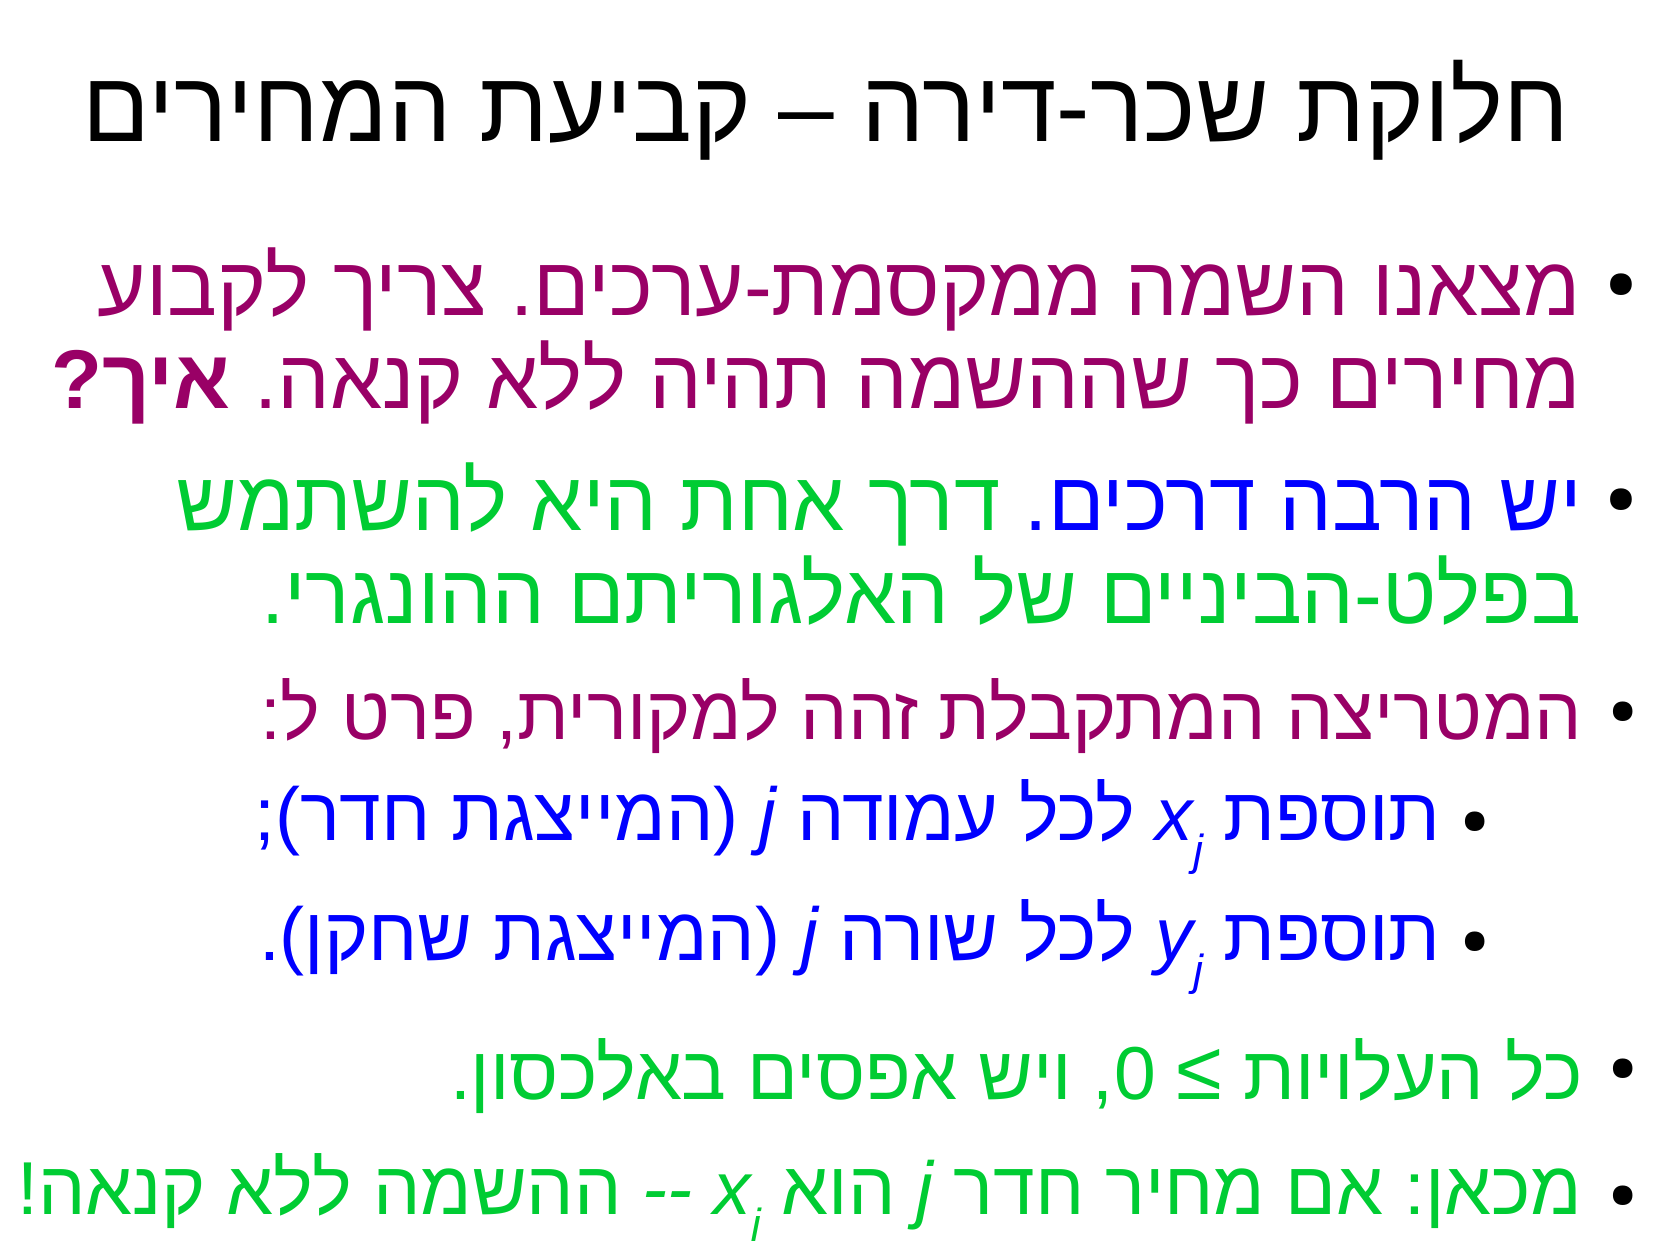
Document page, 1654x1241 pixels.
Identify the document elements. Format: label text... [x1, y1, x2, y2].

title חלוקת שכר-דירה – קביעת המחירים [0, 0, 1654, 213]
list מצאנו השמה ממקסמת-ערכים. צריך לקבוע מחירים כך שההשמה תהיה ללא קנאה. איך? יש הרבה דרכים. דרך אחת היא להשתמש בפלט-הביניים של האלגוריתם ההונגרי. המטריצה המתקבלת זהה למקורית, פרט ל: תוספת xj לכל עמודה j (המייצגת חדר); תוספת yj לכל שורה j (המייצגת שחקן). כל העלויות ≥ 0, ויש אפסים באלכסון. מכאן: אם מחיר חדר j הוא xj -- ההשמה ללא קנאה! [0, 240, 1654, 1241]
